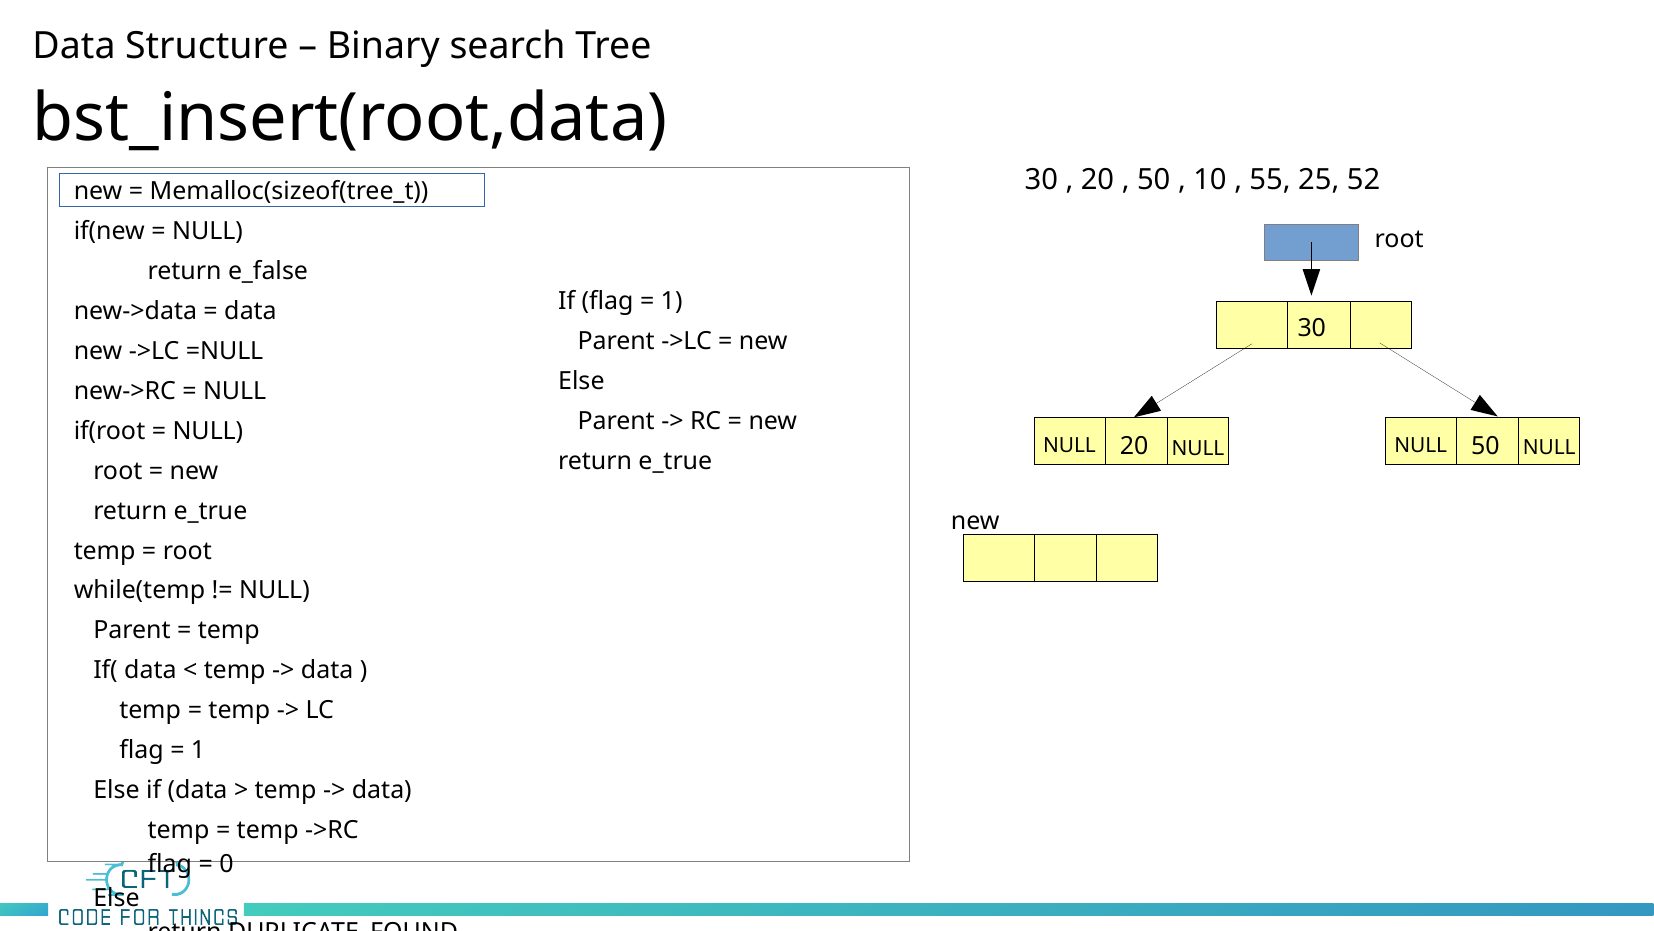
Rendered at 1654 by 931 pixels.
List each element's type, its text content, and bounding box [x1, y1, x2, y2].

text_box If (flag = 1) Parent ->LC = new Else Parent -> RC = new return e_true [543, 275, 863, 496]
text_box NULL [1508, 425, 1592, 465]
text_box root [1359, 212, 1440, 258]
text_box [1097, 534, 1158, 582]
text_box [1216, 301, 1287, 349]
text_box [1519, 417, 1580, 425]
text_box NULL [1028, 423, 1112, 463]
text_box 50 [1456, 420, 1519, 465]
text_box 30 , 20 , 50 , 10 , 55, 25, 52 [1009, 141, 1536, 201]
text_box [1034, 417, 1105, 423]
text_box [1264, 224, 1359, 261]
text_box new [936, 495, 1018, 540]
text_box NULL [1379, 422, 1464, 463]
text_box NULL [1156, 425, 1241, 465]
title Data Structure – Binary search Tree bst_insert(root,data) [32, 12, 1184, 166]
text_box [963, 534, 1034, 582]
text_box [603, 167, 910, 862]
text_box 30 [1282, 302, 1345, 347]
text_box [1035, 534, 1096, 582]
text_box [1351, 301, 1412, 349]
text_box [47, 167, 59, 862]
text_box new = Memalloc(sizeof(tree_t)) if(new = NULL) return e_false new->data = data new ->LC =NULL new->RC = NULL if(root = NULL) root = new return e_true temp = root while(temp != NULL) Parent = temp If( data < temp -> data ) temp = temp -> LC flag = 1 Else if (data > temp -> data) temp = temp ->RC flag = 0 Else return DUPLICATE_FOUND [59, 166, 603, 866]
text_box [1385, 417, 1456, 422]
text_box 20 [1105, 420, 1167, 465]
text_box [1288, 301, 1350, 349]
picture [59, 866, 237, 925]
text_box [1168, 417, 1229, 425]
